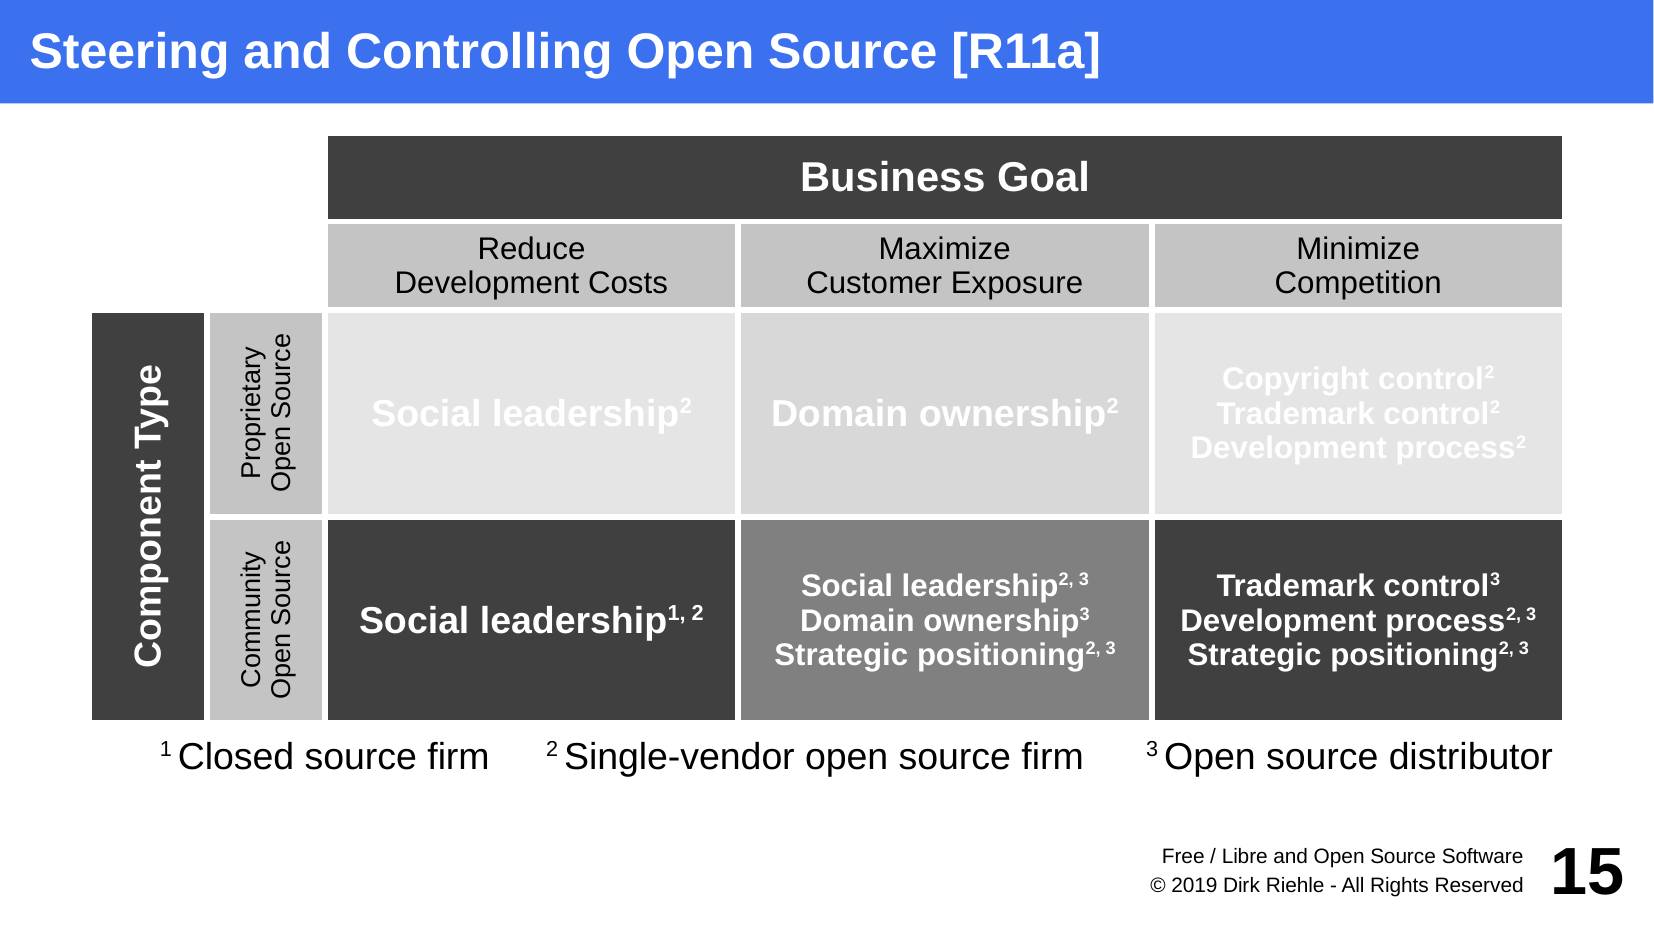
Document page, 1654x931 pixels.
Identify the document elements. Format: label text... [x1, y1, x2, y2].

text_box Minimize Competition [1151, 221, 1565, 310]
text_box 3 Open source distributor [1111, 723, 1565, 791]
text_box Reduce Development Costs [324, 221, 739, 310]
text_box Social leadership2, 3 Domain ownership3 Strategic positioning2, 3 [738, 517, 1152, 723]
text_box Business Goal [324, 132, 1565, 221]
text_box 2 Single-vendor open source firm [519, 723, 1111, 791]
text_box Social leadership1, 2 [324, 517, 738, 723]
text_box Trademark control3 Development process2, 3 Strategic positioning2, 3 [1152, 517, 1565, 723]
text_box Community Open Source [207, 516, 324, 723]
text_box Component Type [88, 310, 207, 723]
text_box 1 Closed source firm [88, 723, 519, 791]
text_box Proprietary Open Source [207, 310, 324, 516]
text_box [324, 310, 1565, 517]
text_box Maximize Customer Exposure [739, 221, 1151, 310]
title Steering and Controlling Open Source [R11a] [0, 0, 1654, 104]
